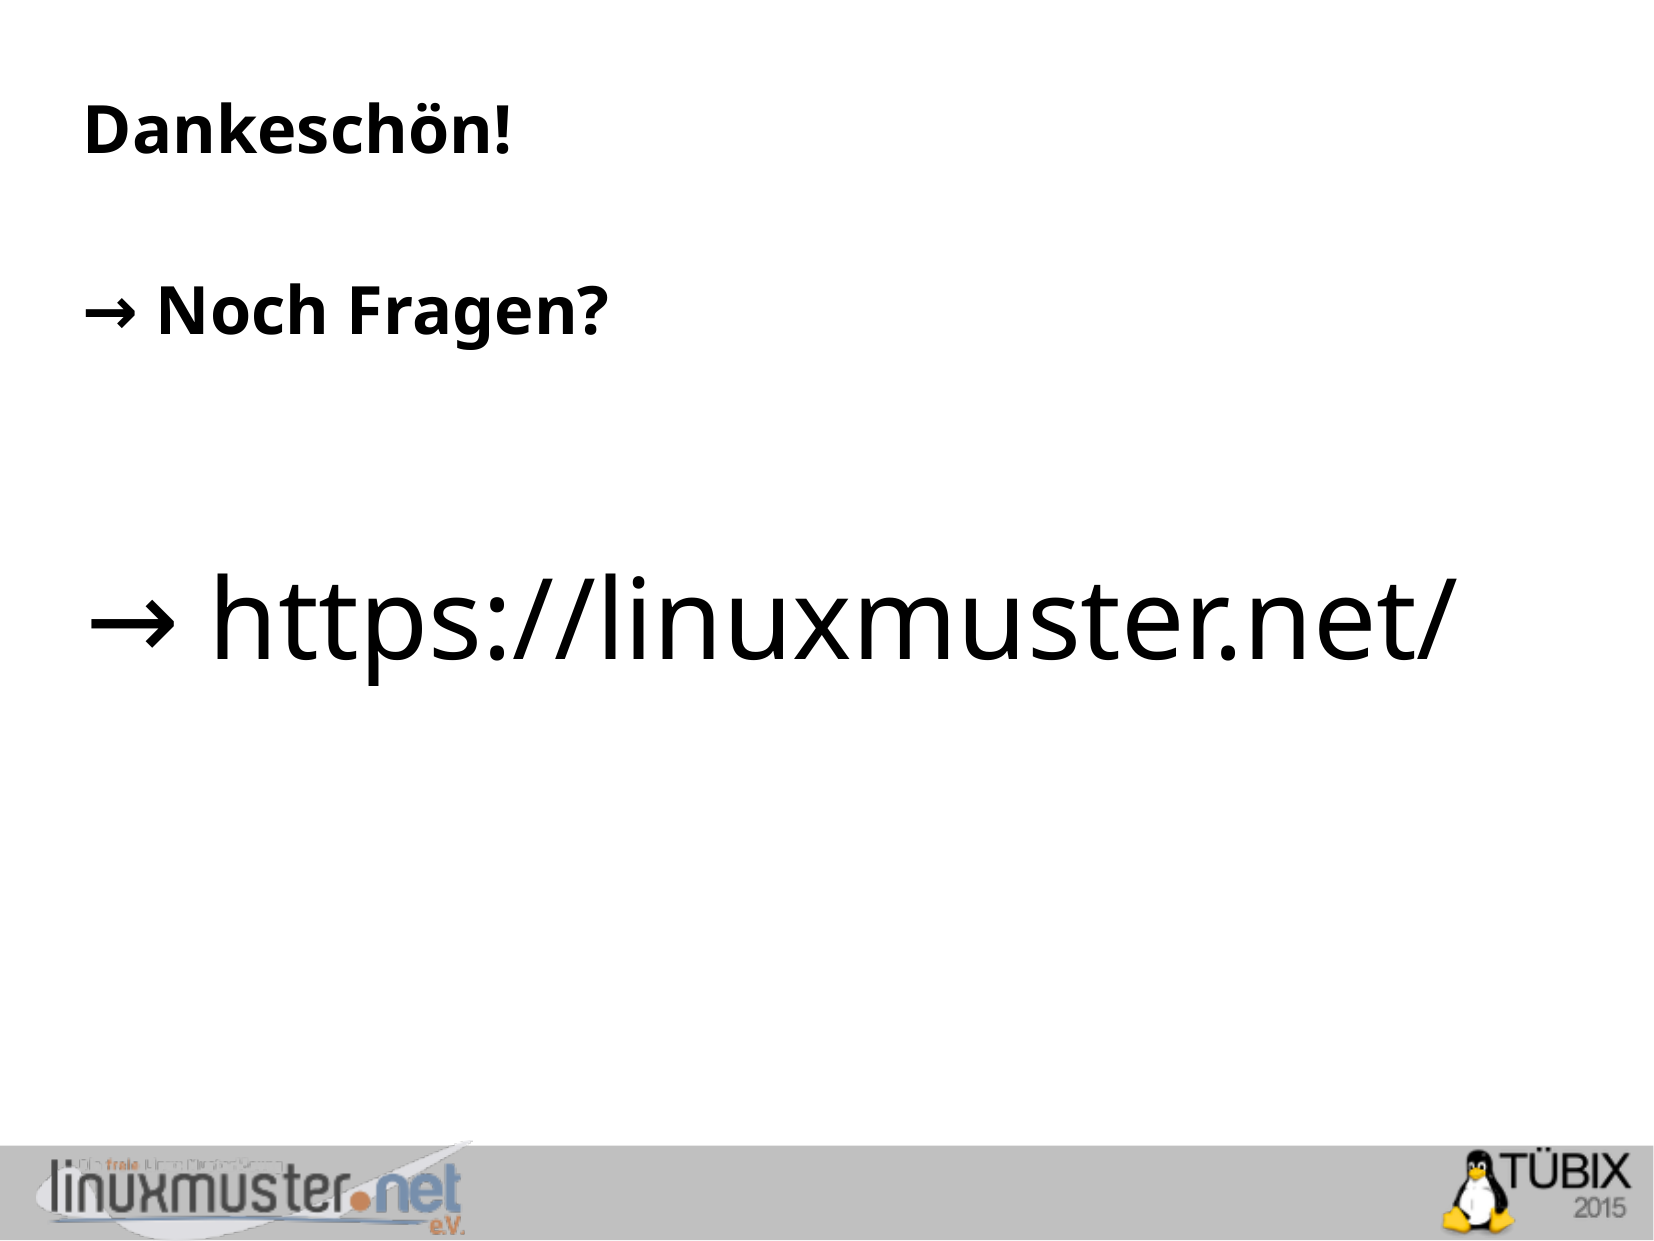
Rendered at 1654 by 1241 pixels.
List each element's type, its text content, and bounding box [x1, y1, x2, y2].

picture [1440, 1146, 1642, 1238]
picture [36, 1140, 473, 1241]
title Dankeschön! → Noch Fragen? [82, 105, 1571, 331]
text_box → https://linuxmuster.net/ [70, 531, 1452, 674]
